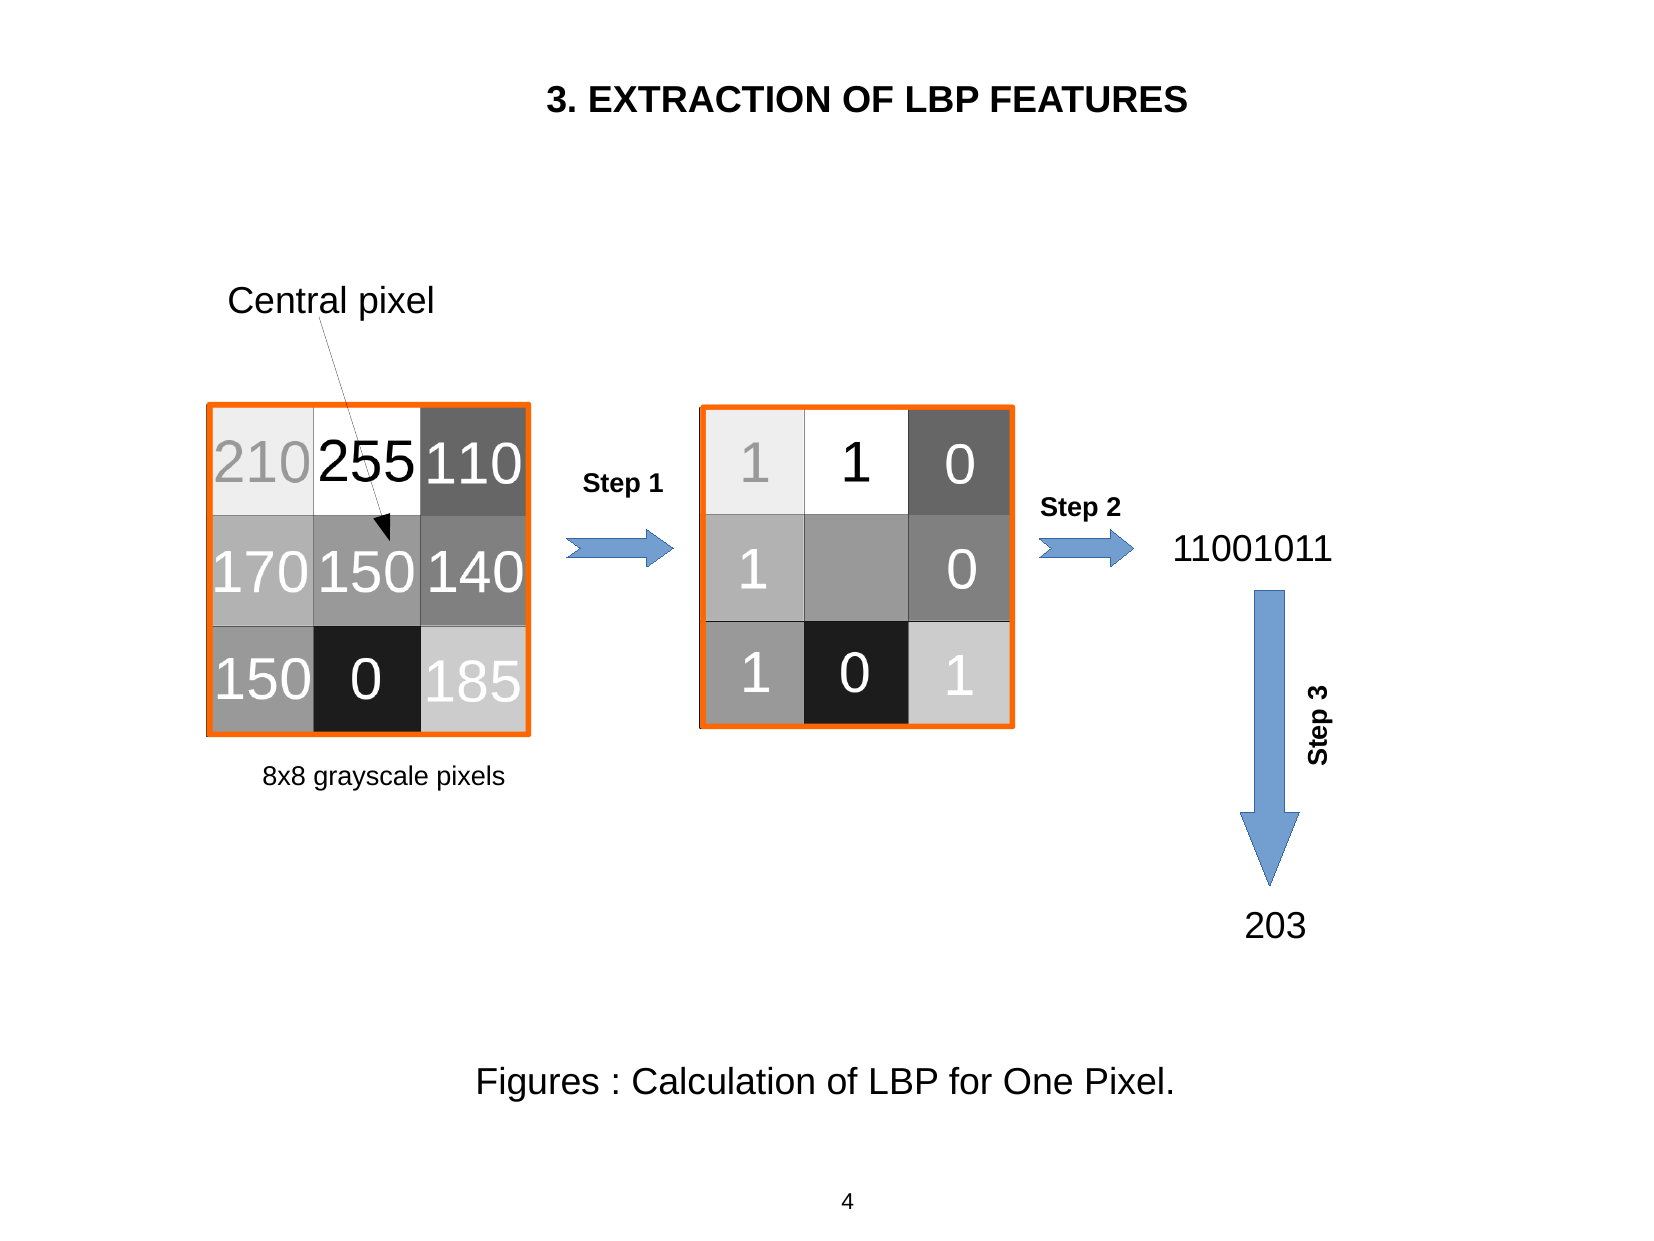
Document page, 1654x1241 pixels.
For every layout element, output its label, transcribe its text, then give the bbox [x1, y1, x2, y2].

text_box 4 [826, 1181, 886, 1222]
text_box 203 [1181, 897, 1371, 955]
text_box Step 1 [546, 460, 700, 520]
text_box [1039, 544, 1134, 567]
text_box Step 3 [1294, 637, 1347, 815]
text_box Figures : Calculation of LBP for One Pixel. [460, 1053, 1312, 1111]
text_box Central pixel [212, 271, 473, 329]
picture [699, 403, 1016, 731]
text_box [566, 529, 674, 567]
text_box Step 2 [1003, 484, 1158, 544]
text_box 11001011 [1157, 519, 1371, 577]
picture [204, 399, 532, 738]
text_box 3. EXTRACTION OF LBP FEATURES [531, 70, 1394, 128]
text_box 8x8 grayscale pixels [212, 753, 556, 860]
text_box [1240, 590, 1300, 886]
